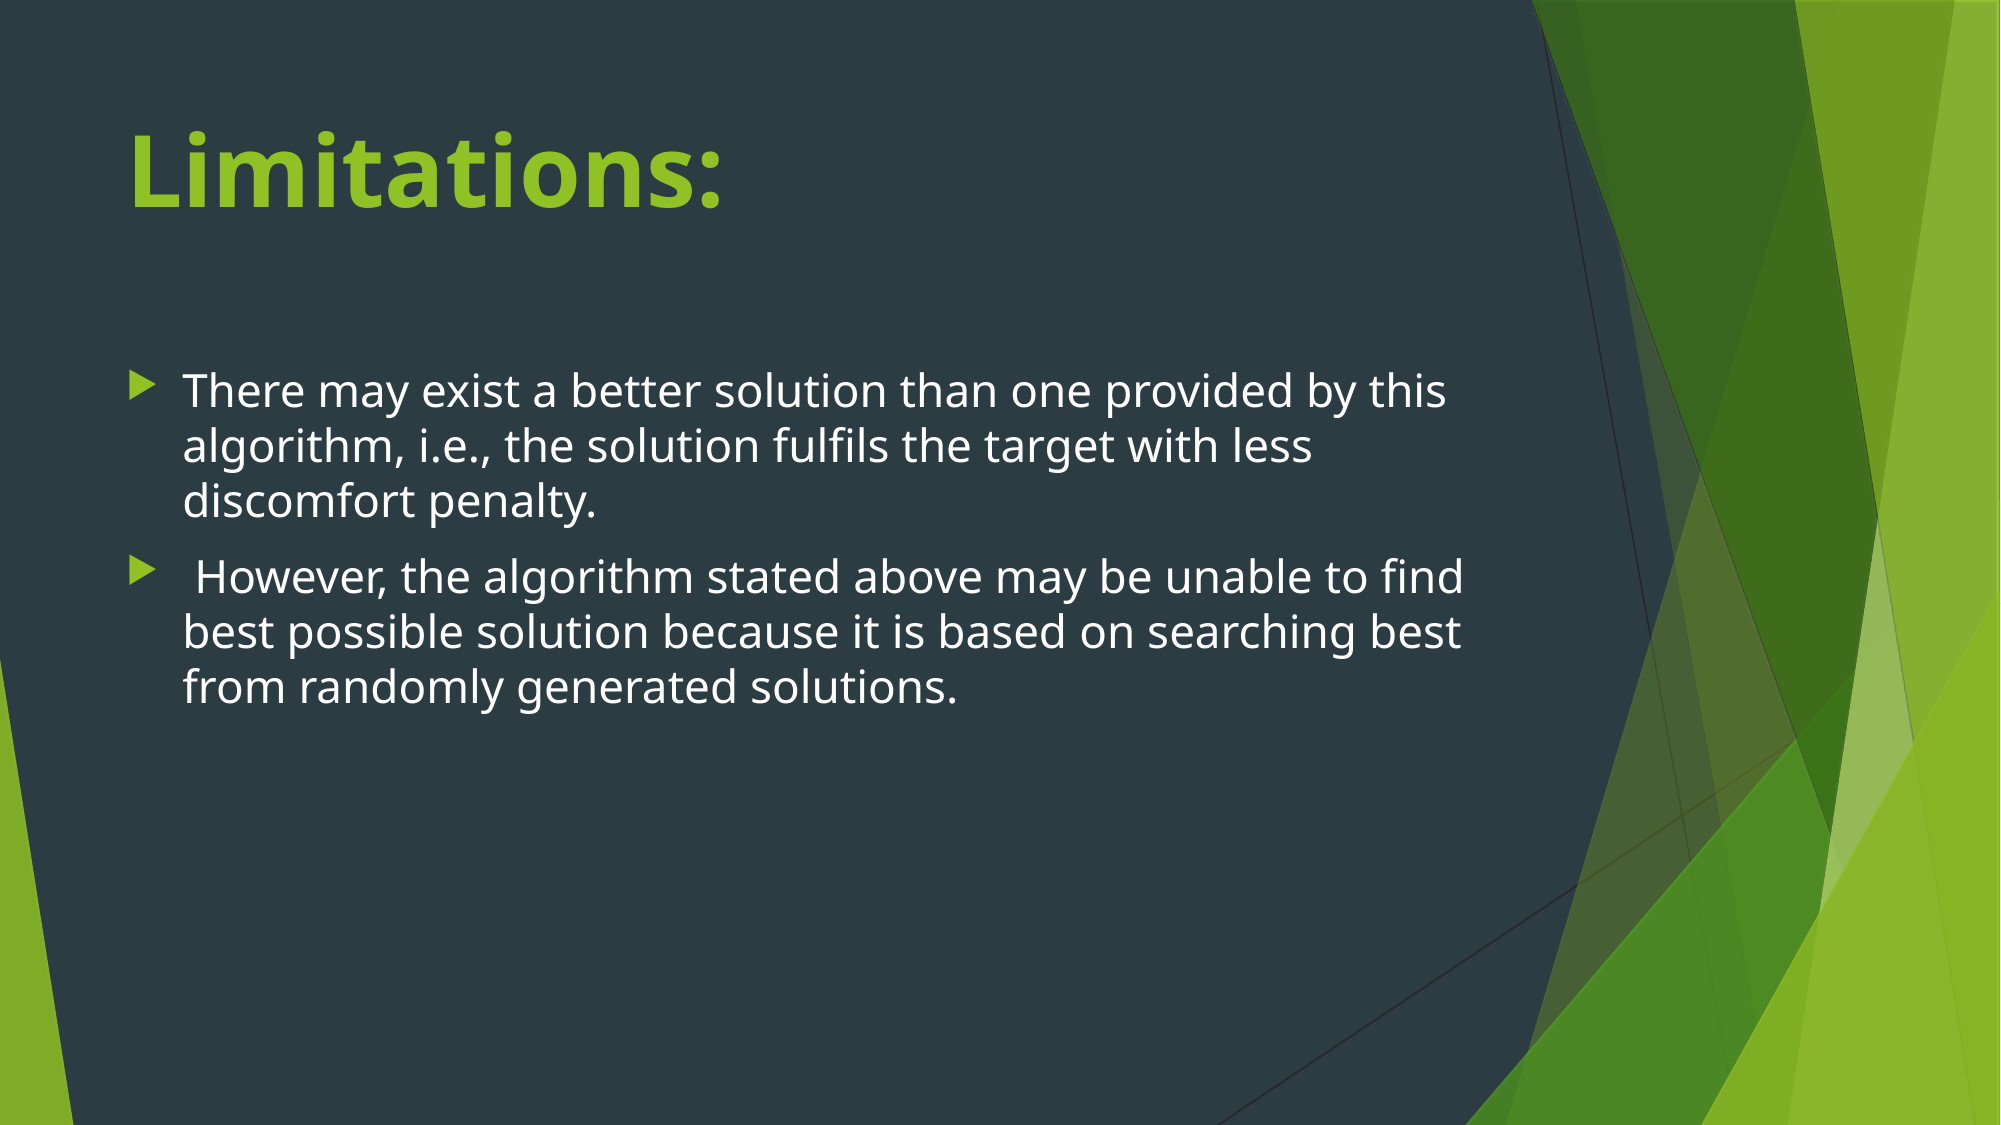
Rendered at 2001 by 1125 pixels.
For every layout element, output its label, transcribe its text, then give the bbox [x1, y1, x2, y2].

title Limitations: [111, 99, 1522, 317]
list There may exist a better solution than one provided by this algorithm, i.e., the solution fulfils the target with less discomfort penalty. However, the algorithm stated above may be unable to find best possible solution because it is based on searching best from randomly generated solutions. [111, 354, 1522, 992]
